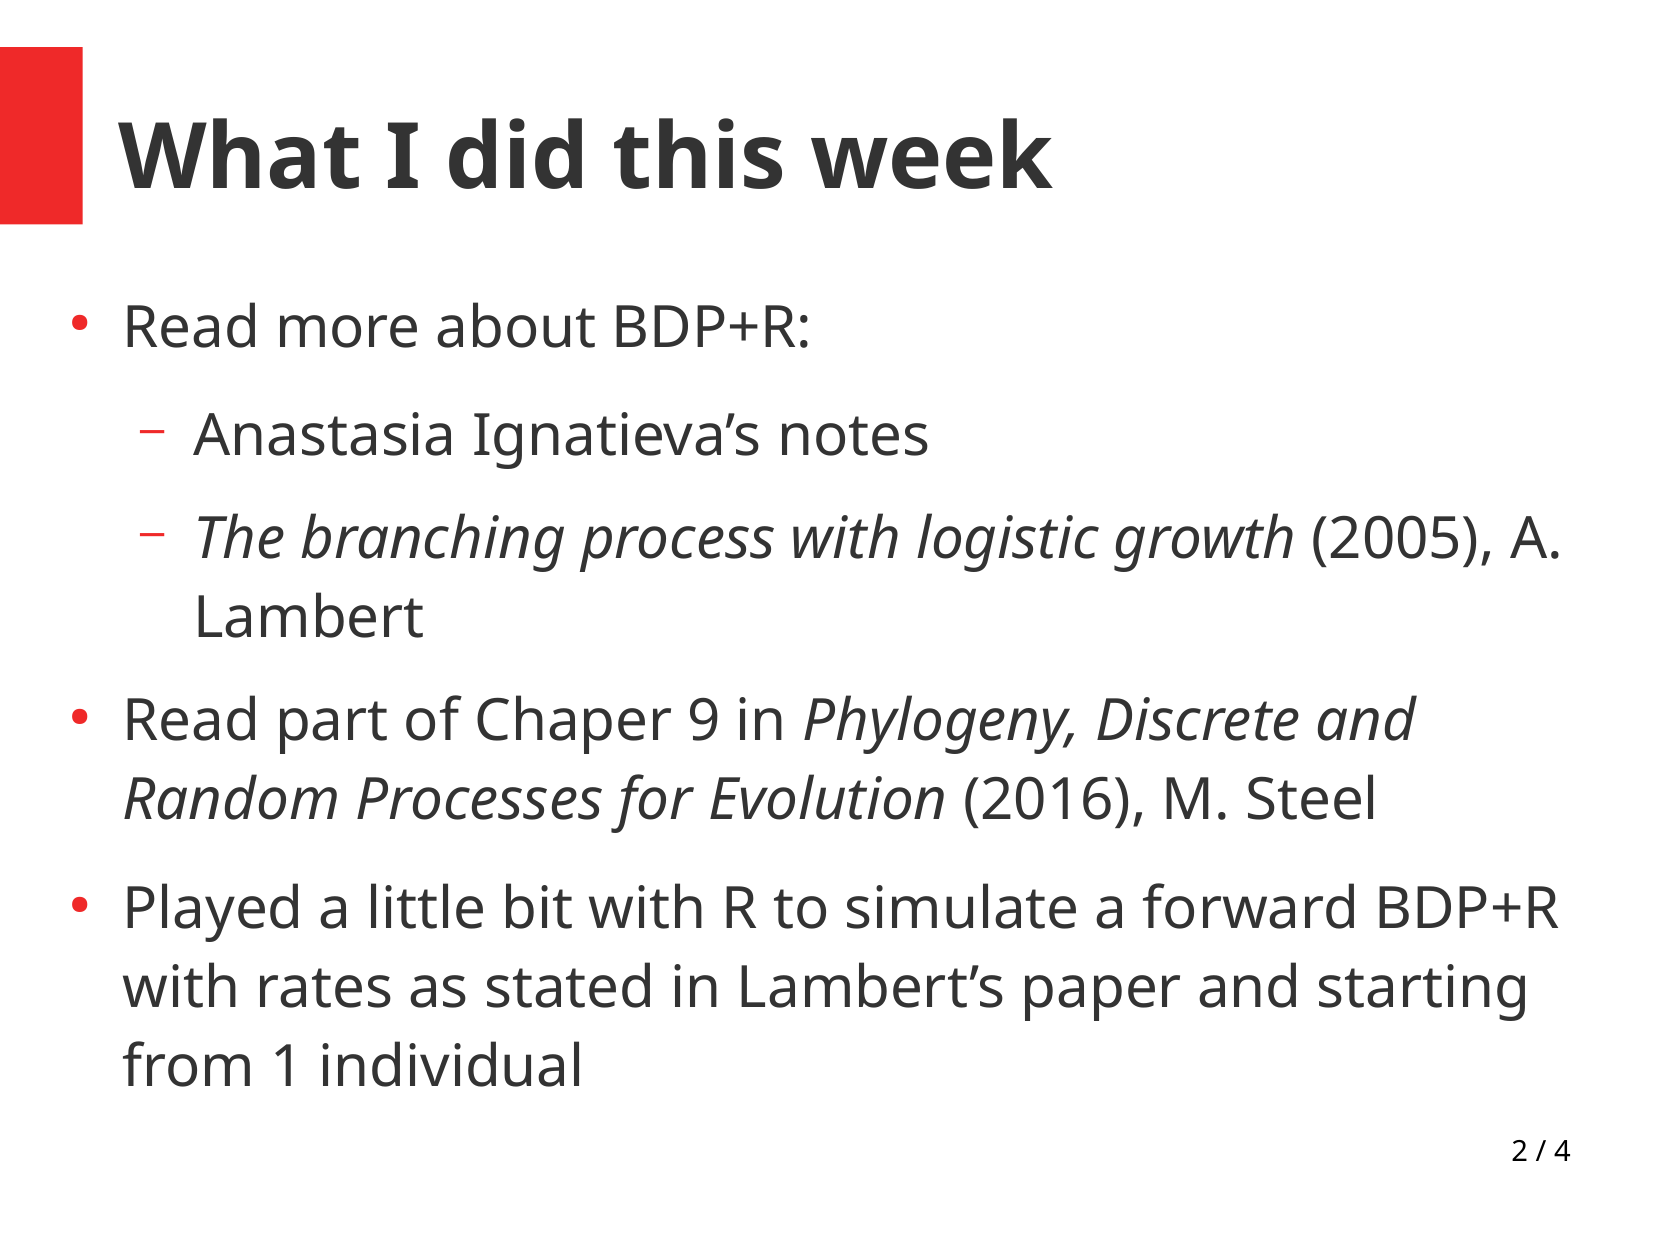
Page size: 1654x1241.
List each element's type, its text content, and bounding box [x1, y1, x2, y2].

list Read more about BDP+R: Anastasia Ignatieva’s notes The branching process with logistic growth (2005), A. Lambert Read part of Chaper 9 in Phylogeny, Discrete and Random Processes for Evolution (2016), M. Steel Played a little bit with R to simulate a forward BDP+R with rates as stated in Lambert’s paper and starting from 1 individual [51, 284, 1599, 1005]
title What I did this week [118, 49, 1571, 257]
